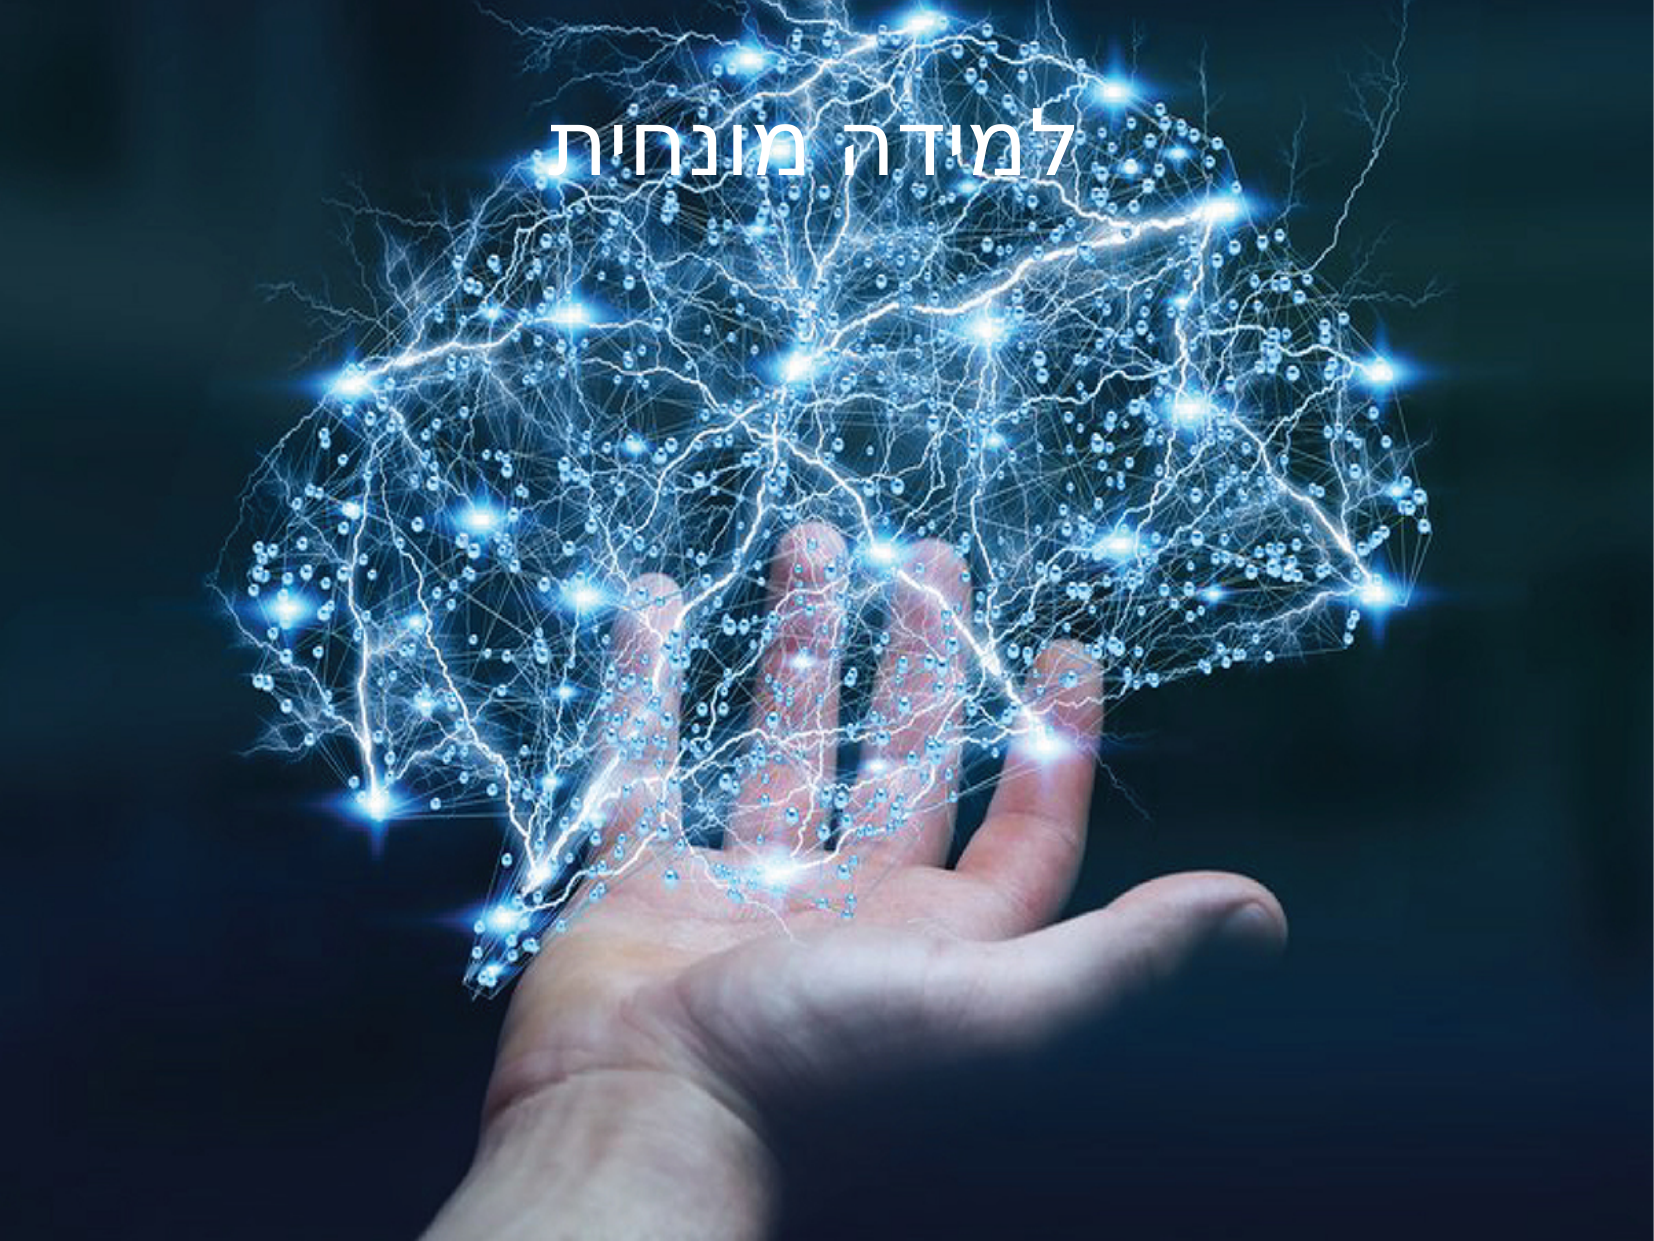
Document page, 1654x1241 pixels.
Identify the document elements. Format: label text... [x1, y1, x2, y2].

picture [0, 0, 1654, 1241]
title למידה מונחית [82, 49, 1571, 257]
